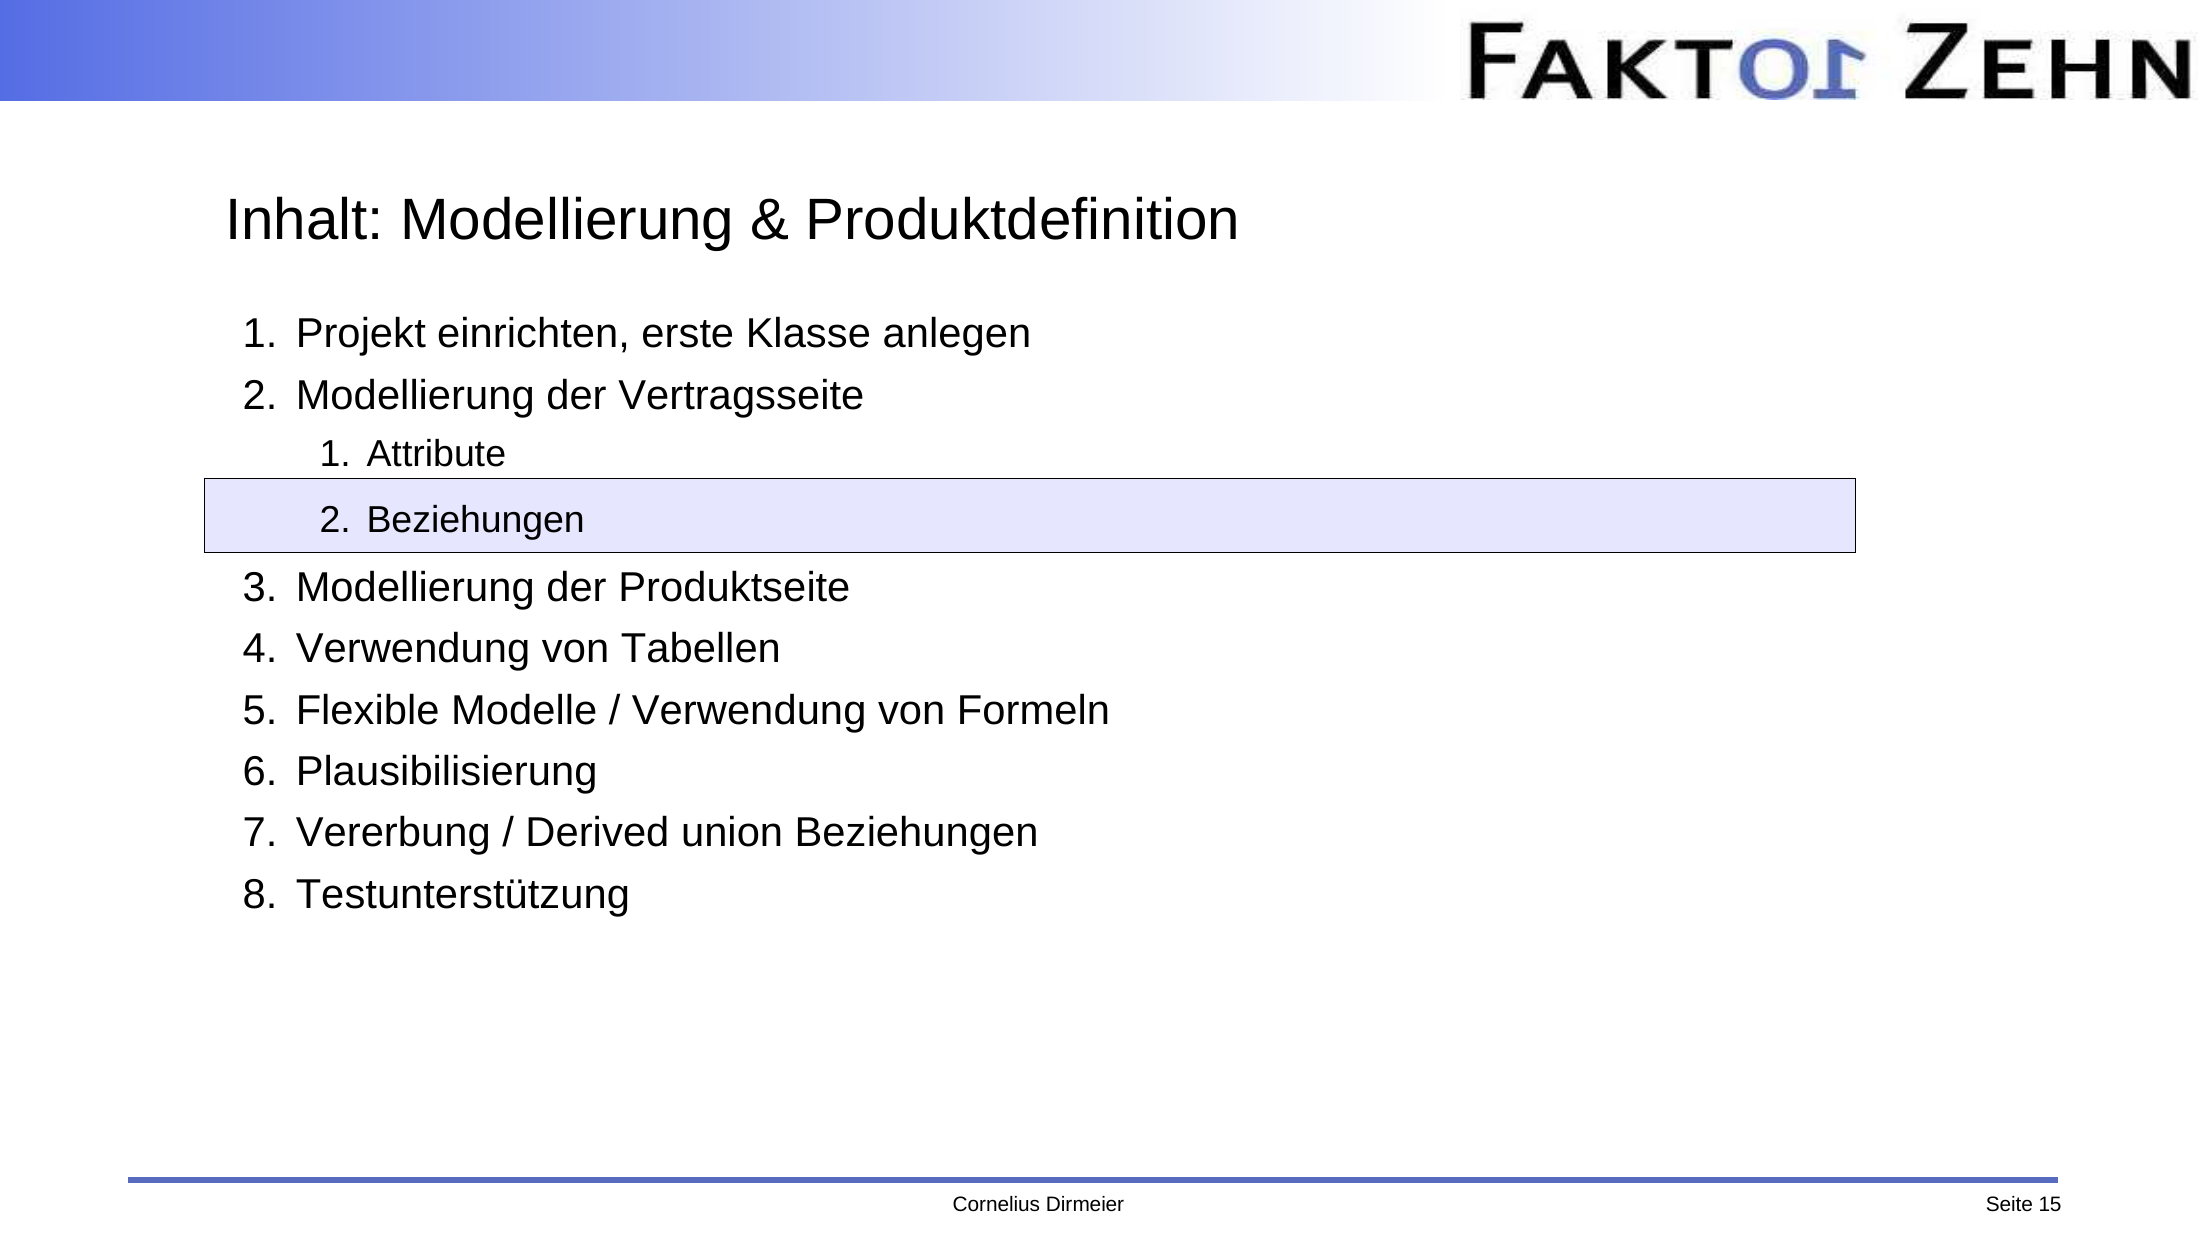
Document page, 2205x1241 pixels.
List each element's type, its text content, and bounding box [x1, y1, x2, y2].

title Inhalt: Modellierung & Produktdefinition [225, 142, 1981, 296]
list Projekt einrichten, erste Klasse anlegen Modellierung der Vertragsseite Attribute Beziehungen Modellierung der Produktseite Verwendung von Tabellen Flexible Modelle / Verwendung von Formeln Plausibilisierung Vererbung / Derived union Beziehungen Testunterstützung [225, 310, 1981, 1078]
text_box [204, 478, 225, 553]
picture [1460, 7, 2202, 100]
